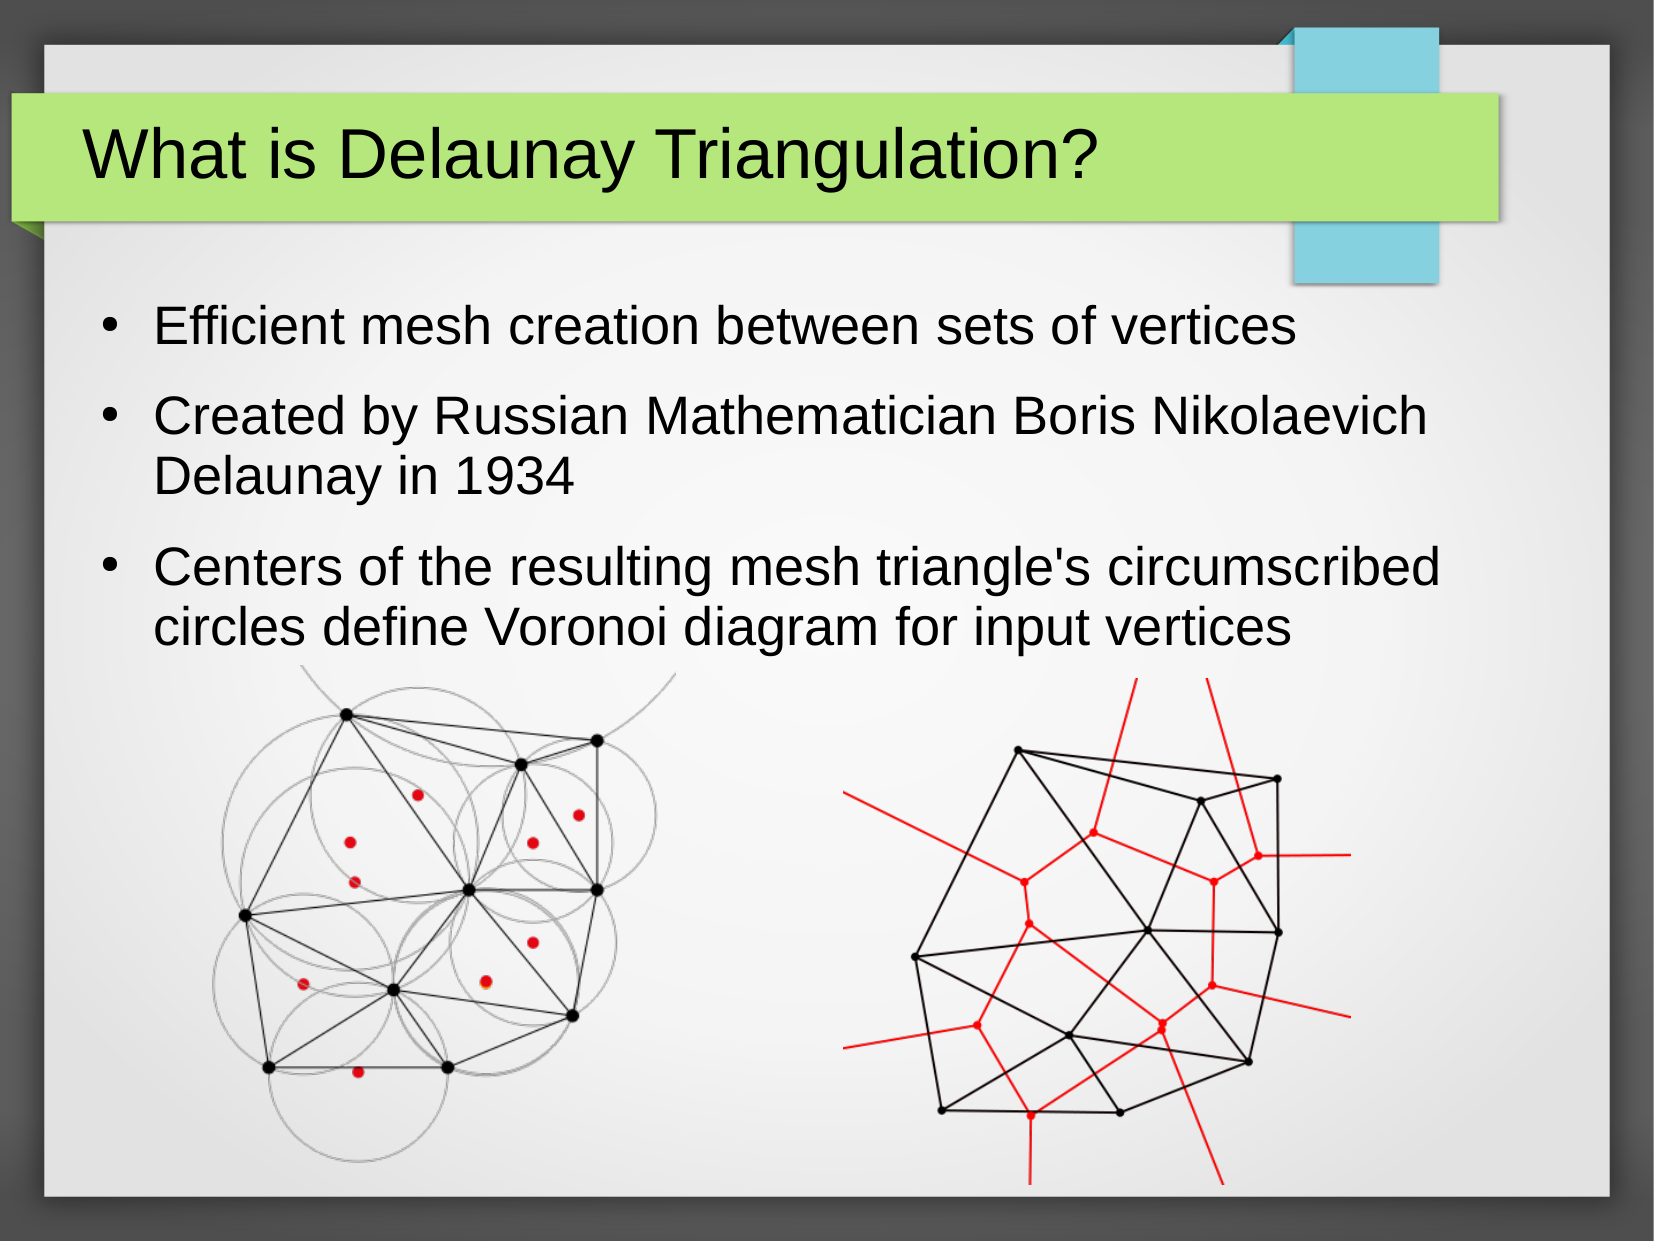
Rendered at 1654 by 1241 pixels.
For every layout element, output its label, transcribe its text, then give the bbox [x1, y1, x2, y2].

picture [0, 0, 1654, 1241]
title What is Delaunay Triangulation? [82, 94, 1264, 213]
list Efficient mesh creation between sets of vertices Created by Russian Mathematician Boris Nikolaevich Delaunay in 1934 Centers of the resulting mesh triangle's circumscribed circles define Voronoi diagram for input vertices [82, 295, 1571, 1015]
